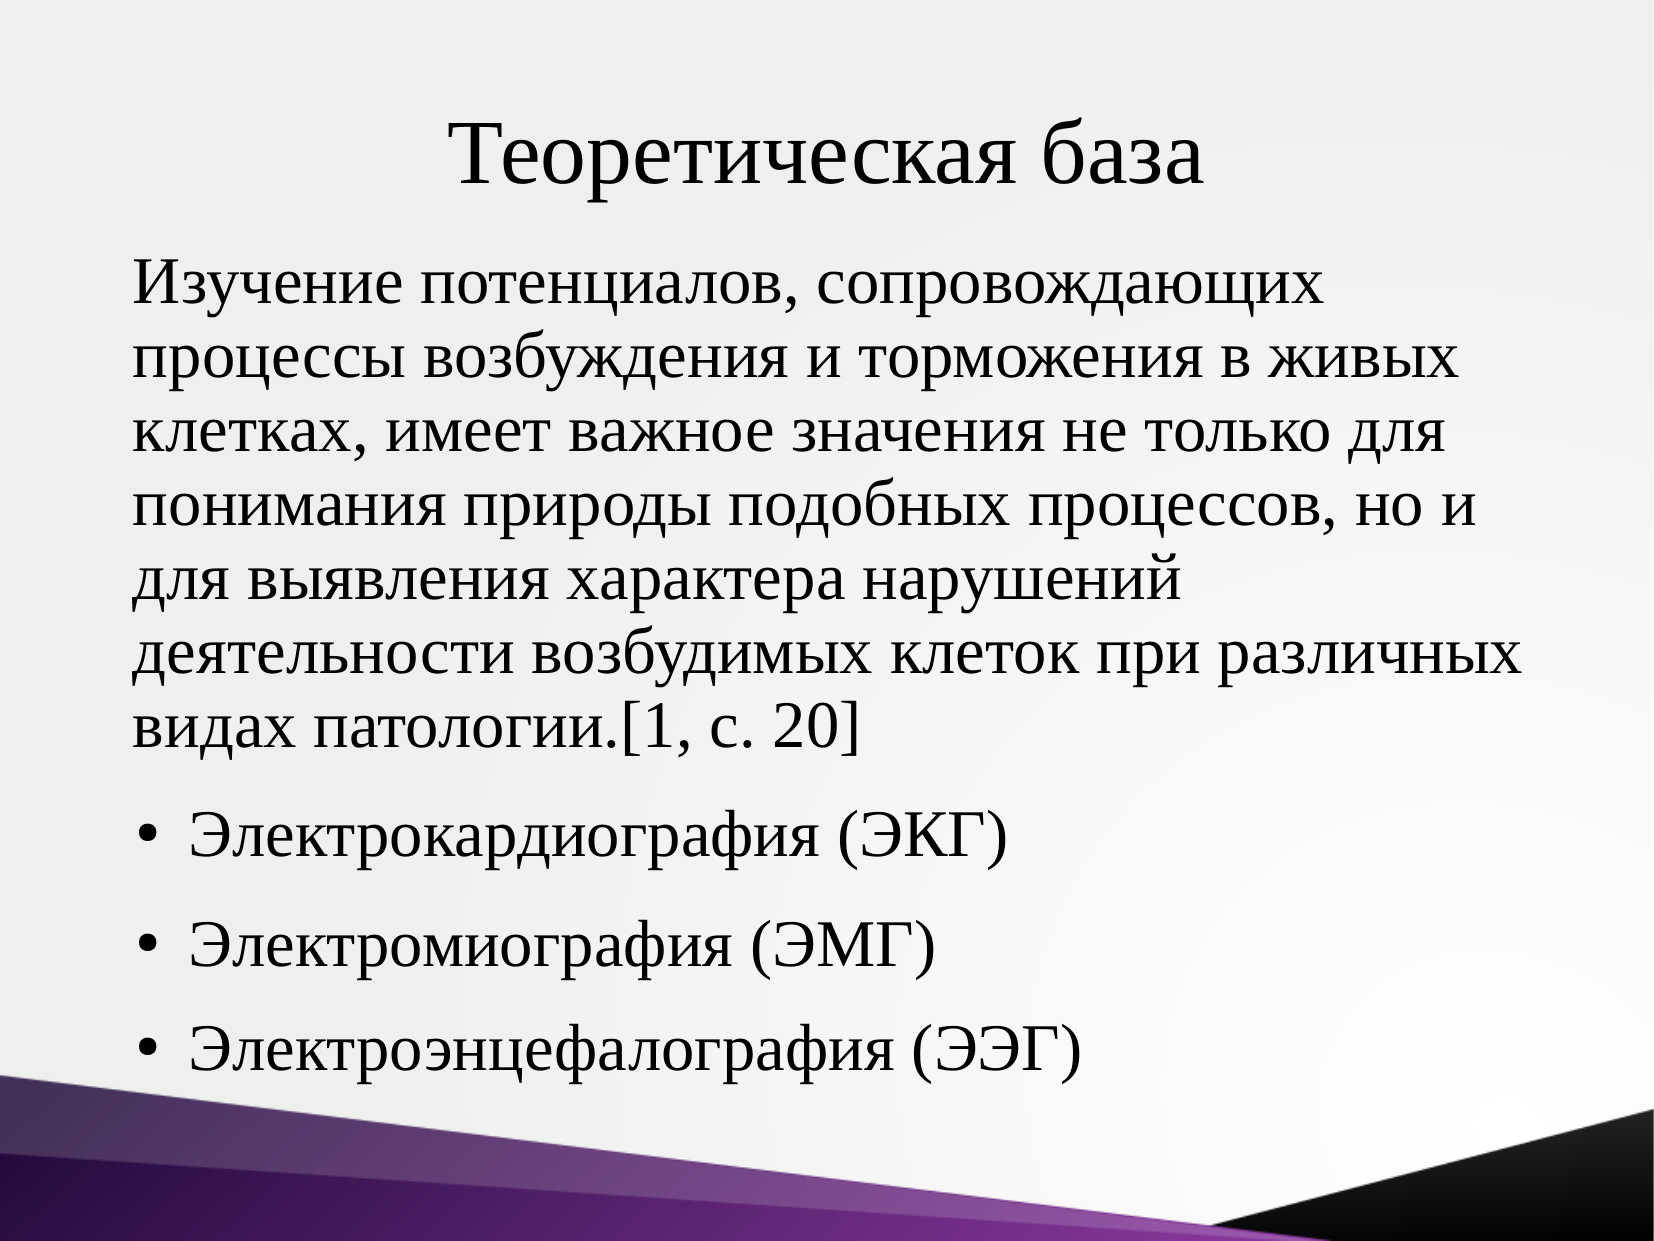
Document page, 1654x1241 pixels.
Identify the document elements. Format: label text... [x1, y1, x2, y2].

picture [0, 0, 1654, 1241]
title Теоретическая база [82, 49, 1571, 257]
list Электрокардиография (ЭКГ) Электромиография (ЭМГ) Электроэнцефалография (ЭЭГ) [118, 797, 1607, 1140]
text_box Изучение потенциалов, сопровождающих процессы возбуждения и торможения в живых клетках, имеет важное значения не только для понимания природы подобных процессов, но и для выявления характера нарушений деятельности возбудимых клеток при различных видах патологии.[1, c. 20] [118, 236, 1571, 770]
